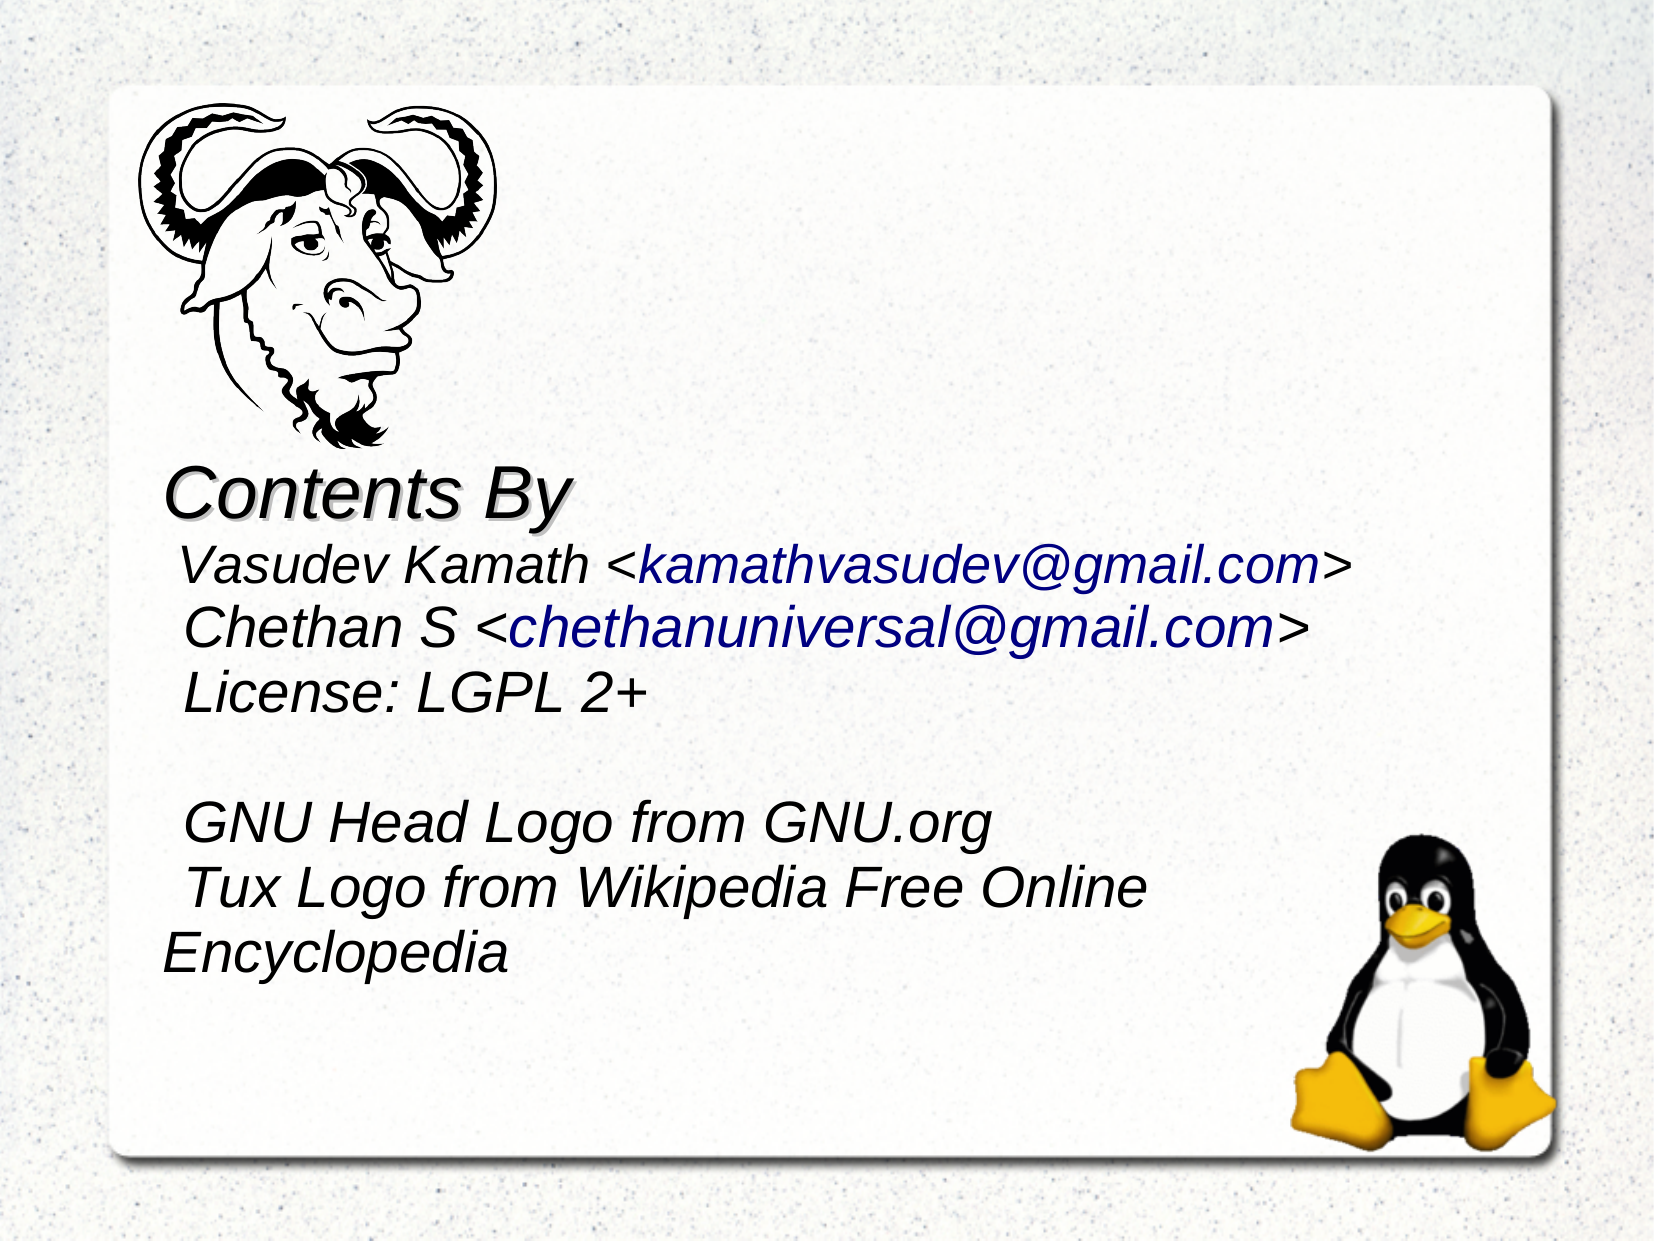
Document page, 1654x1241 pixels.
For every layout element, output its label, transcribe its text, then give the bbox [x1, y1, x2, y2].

picture [0, 0, 1654, 1241]
text_box Contents By Vasudev Kamath <kamathvasudev@gmail.com> Chethan S <chethanuniversal@gmail.com> License: LGPL 2+ GNU Head Logo from GNU.org Tux Logo from Wikipedia Free Online Encyclopedia [147, 442, 1477, 1004]
